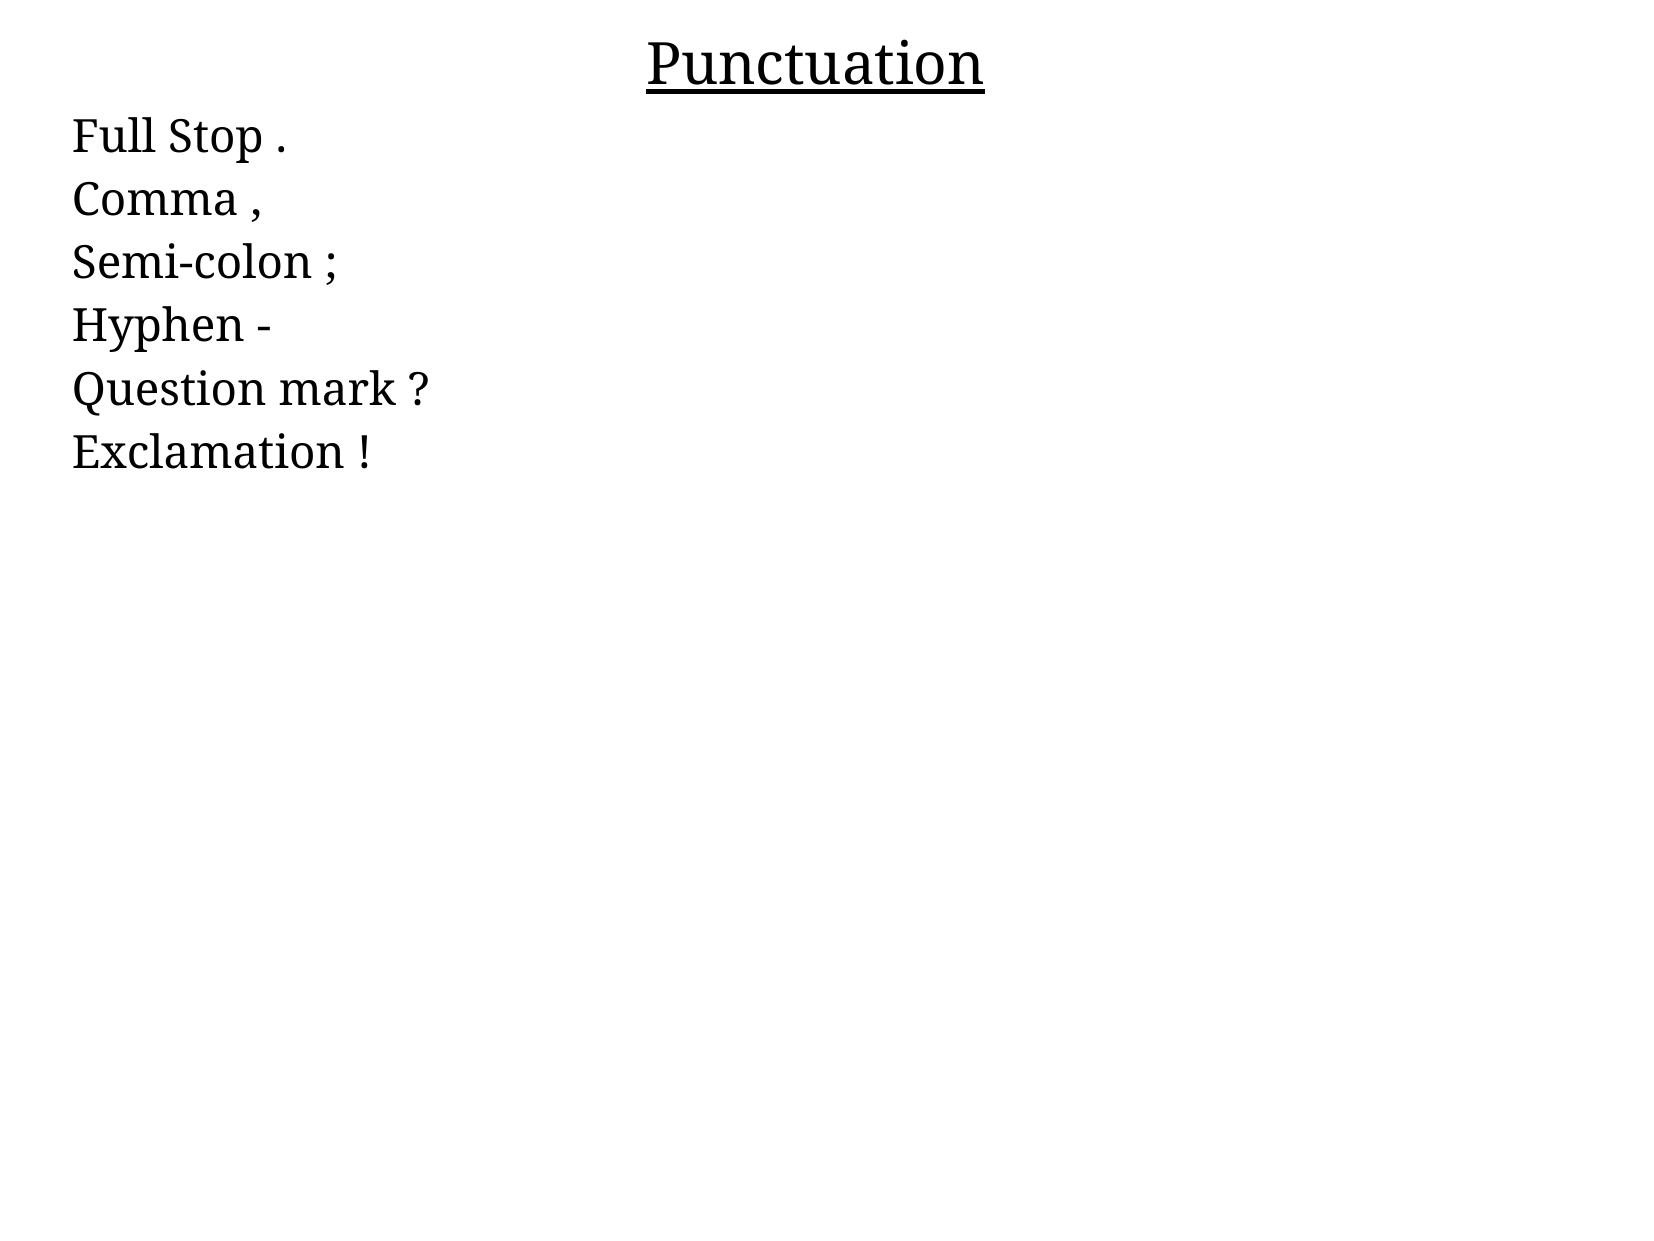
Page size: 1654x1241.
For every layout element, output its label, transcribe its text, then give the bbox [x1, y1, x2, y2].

text_box Punctuation Full Stop . Comma , Semi-colon ; Hyphen - Question mark ? Exclamation ! [71, 31, 1560, 1140]
